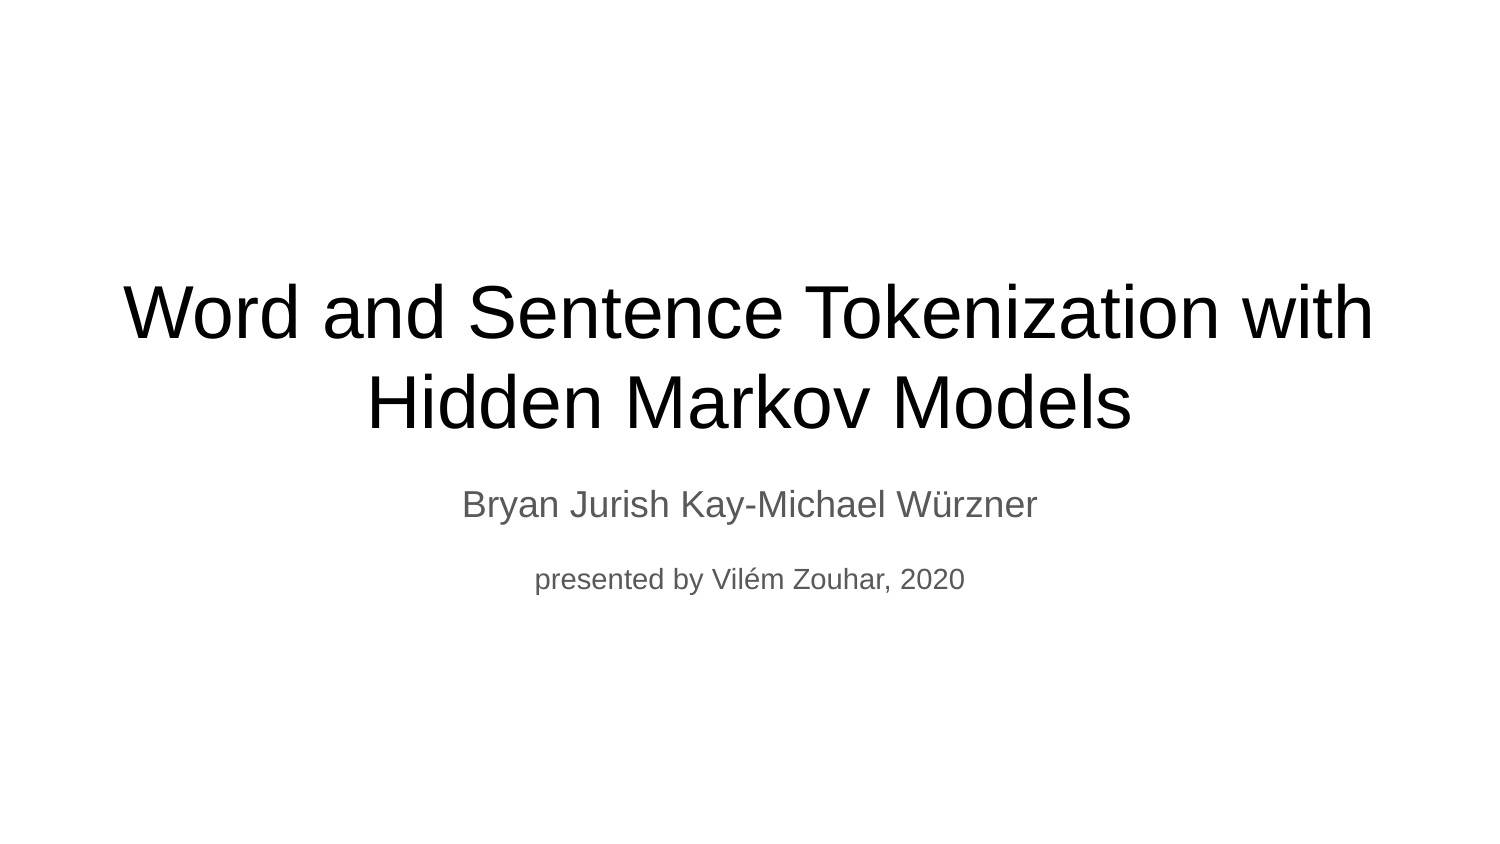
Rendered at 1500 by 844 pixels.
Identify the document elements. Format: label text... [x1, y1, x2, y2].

subtitle Bryan Jurish Kay-Michael Würzner presented by Vilém Zouhar, 2020 [51, 464, 1449, 595]
title Word and Sentence Tokenization with Hidden Markov Models [8, 122, 1492, 459]
